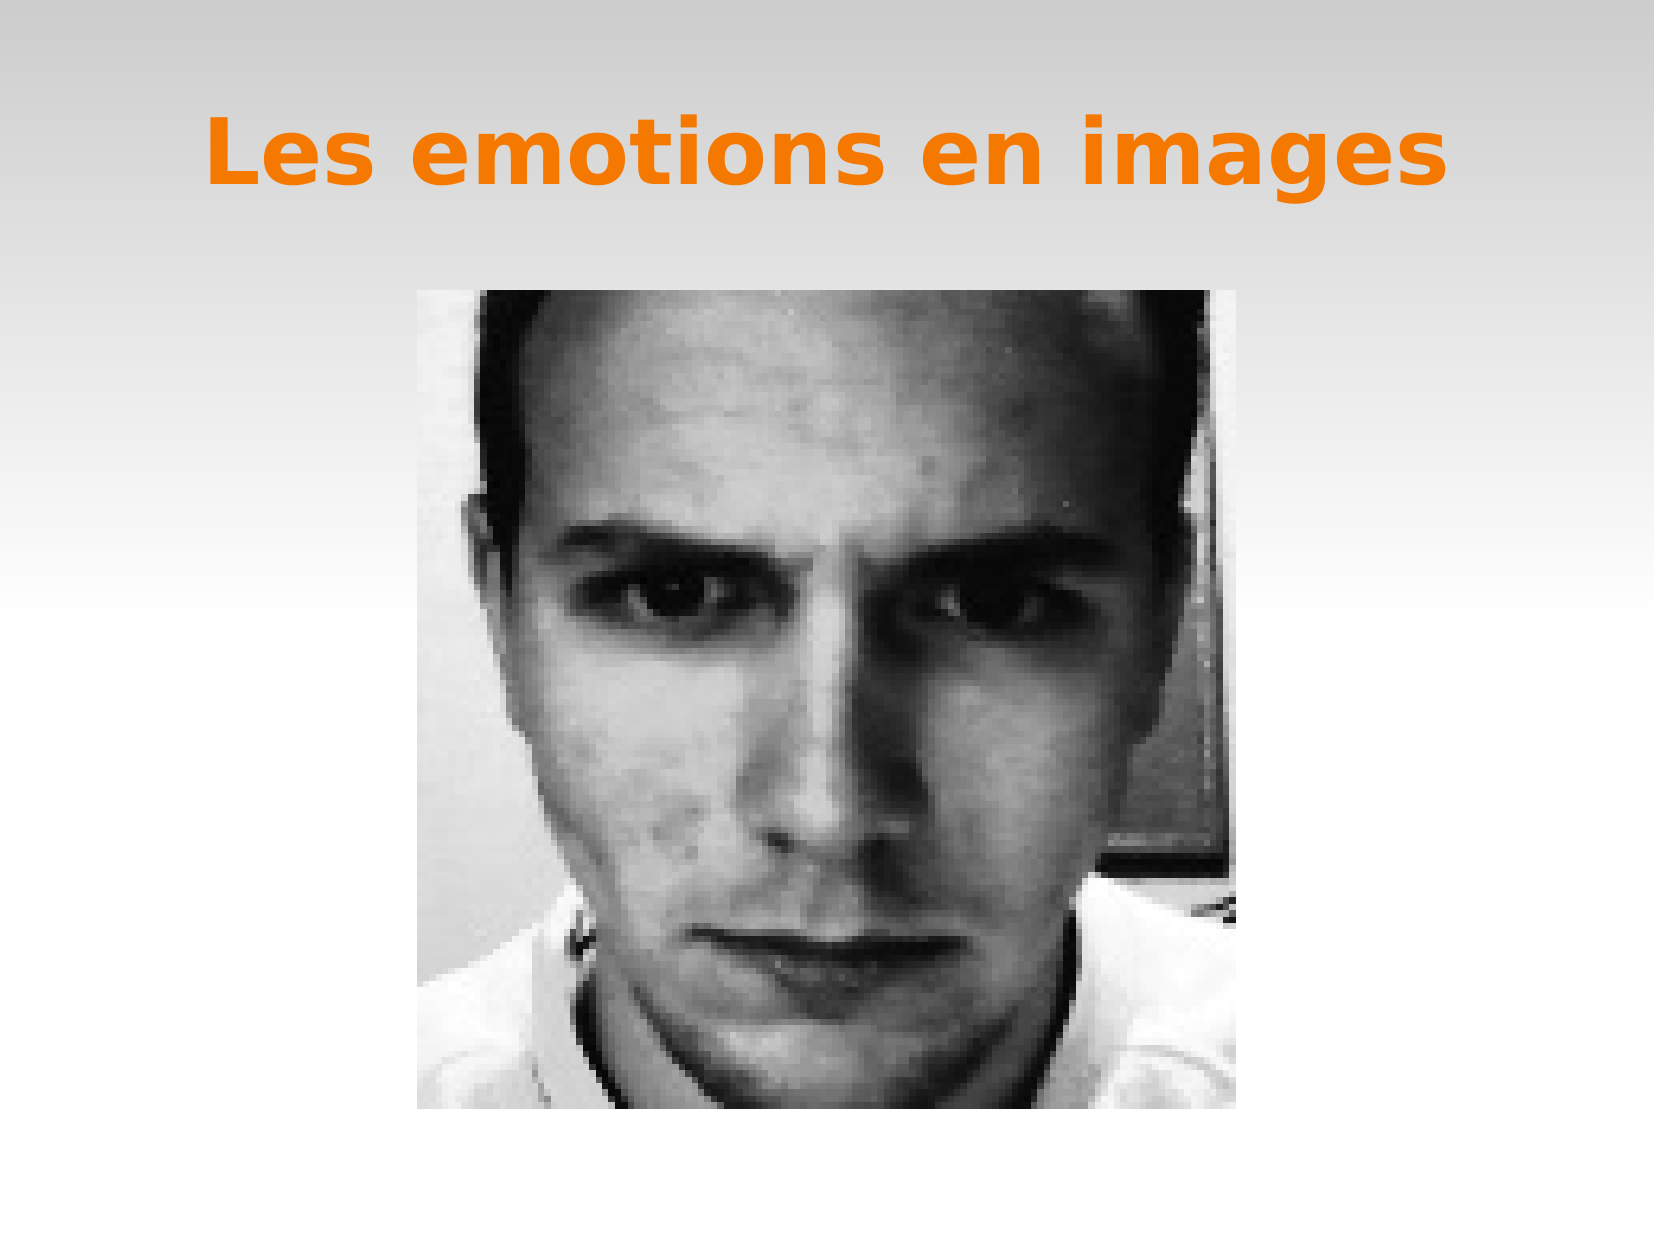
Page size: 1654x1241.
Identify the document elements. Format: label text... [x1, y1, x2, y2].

picture [82, 290, 1569, 1109]
title Les emotions en images [82, 49, 1571, 257]
